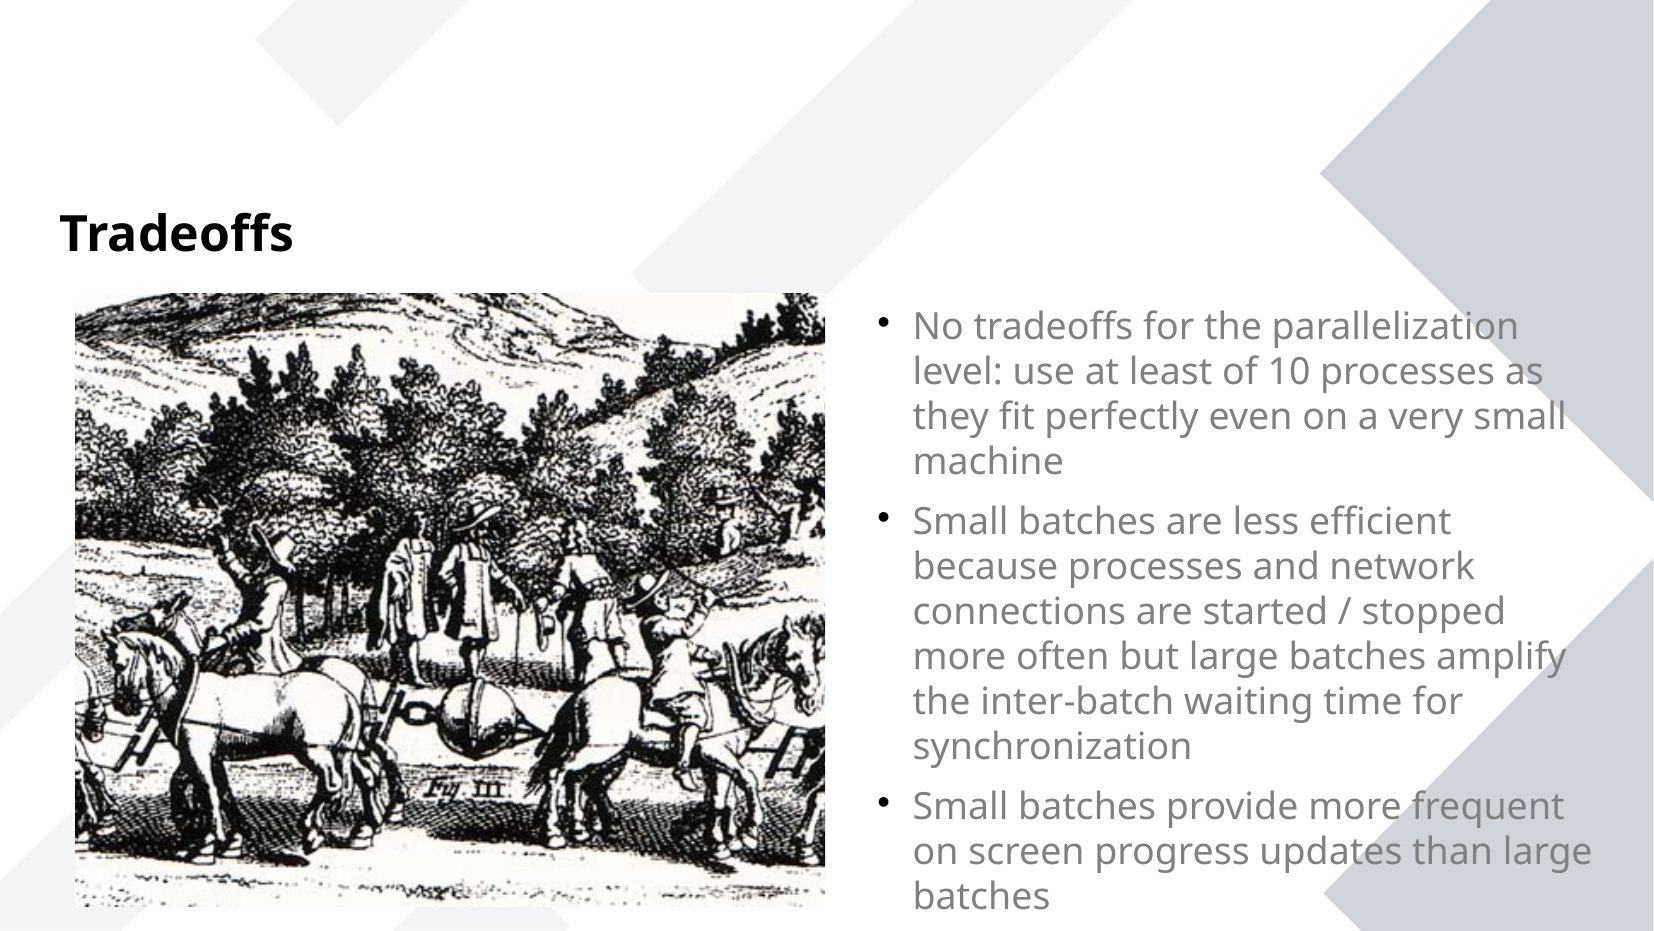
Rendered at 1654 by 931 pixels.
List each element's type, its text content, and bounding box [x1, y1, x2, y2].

text_box No tradeoffs for the parallelization level: use at least of 10 processes as they fit perfectly even on a very small machine Small batches are less efficient because processes and network connections are started / stopped more often but large batches amplify the inter-batch waiting time for synchronization Small batches provide more frequent on screen progress updates than large batches If in doubt, use a batch size of 100 [862, 234, 1613, 812]
picture [75, 293, 826, 907]
text_box Tradeoffs [44, 193, 1013, 301]
